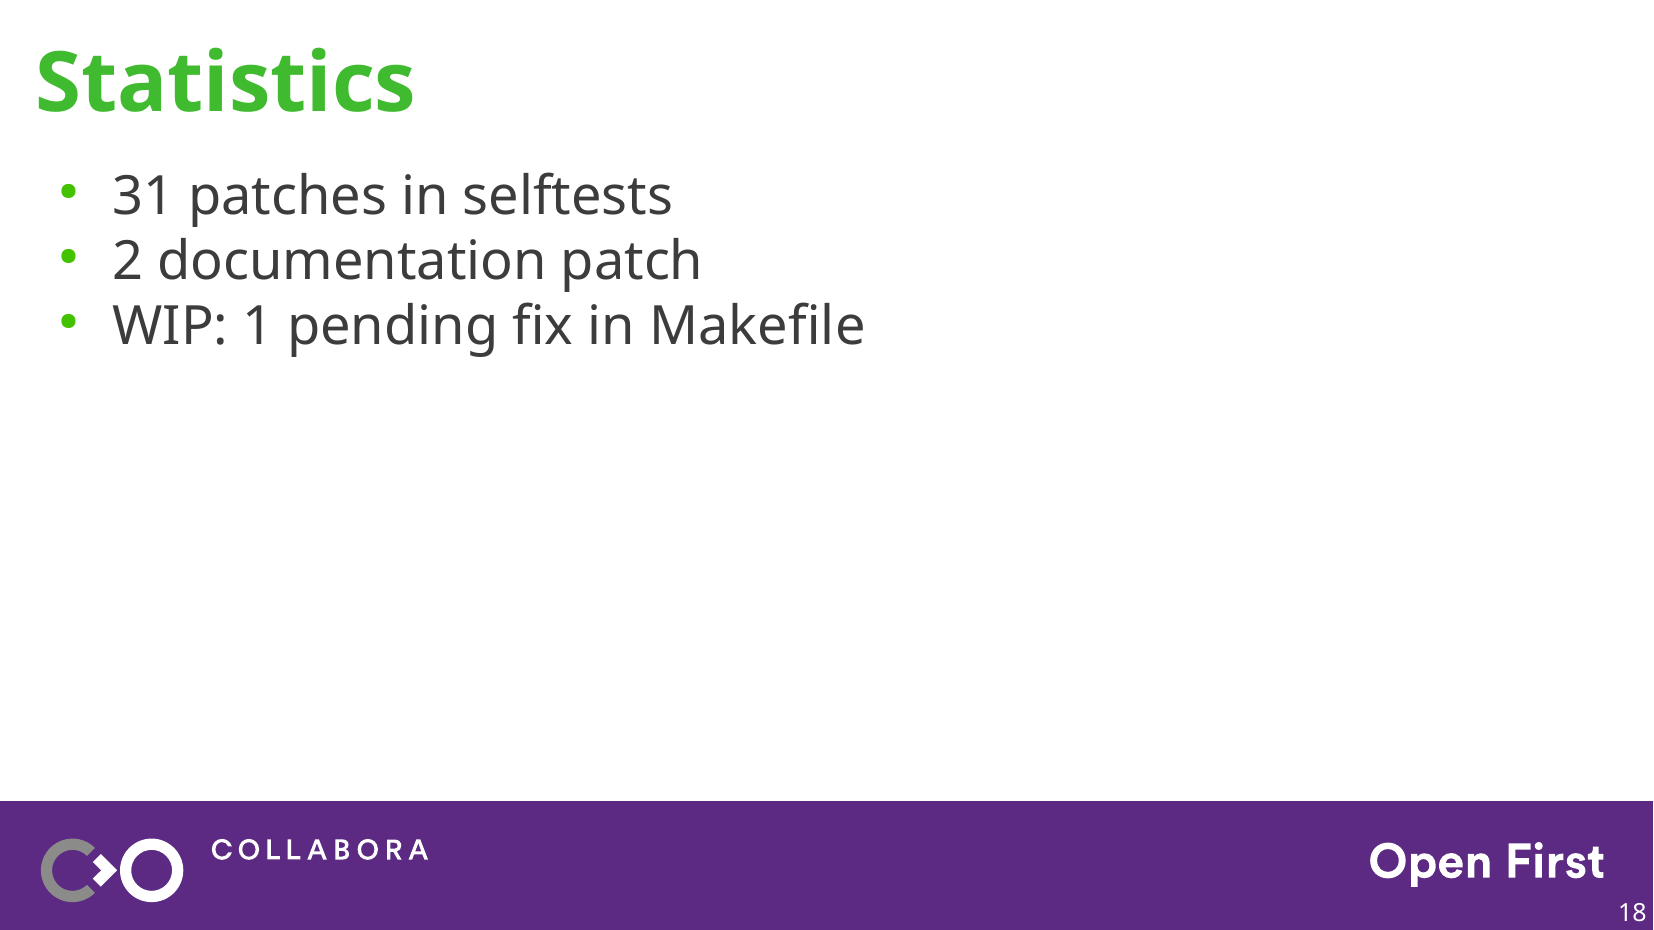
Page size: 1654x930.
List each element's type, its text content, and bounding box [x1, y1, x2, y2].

list 31 patches in selftests 2 documentation patch WIP: 1 pending fix in Makefile [41, 160, 1613, 804]
title Statistics [35, 28, 1608, 192]
